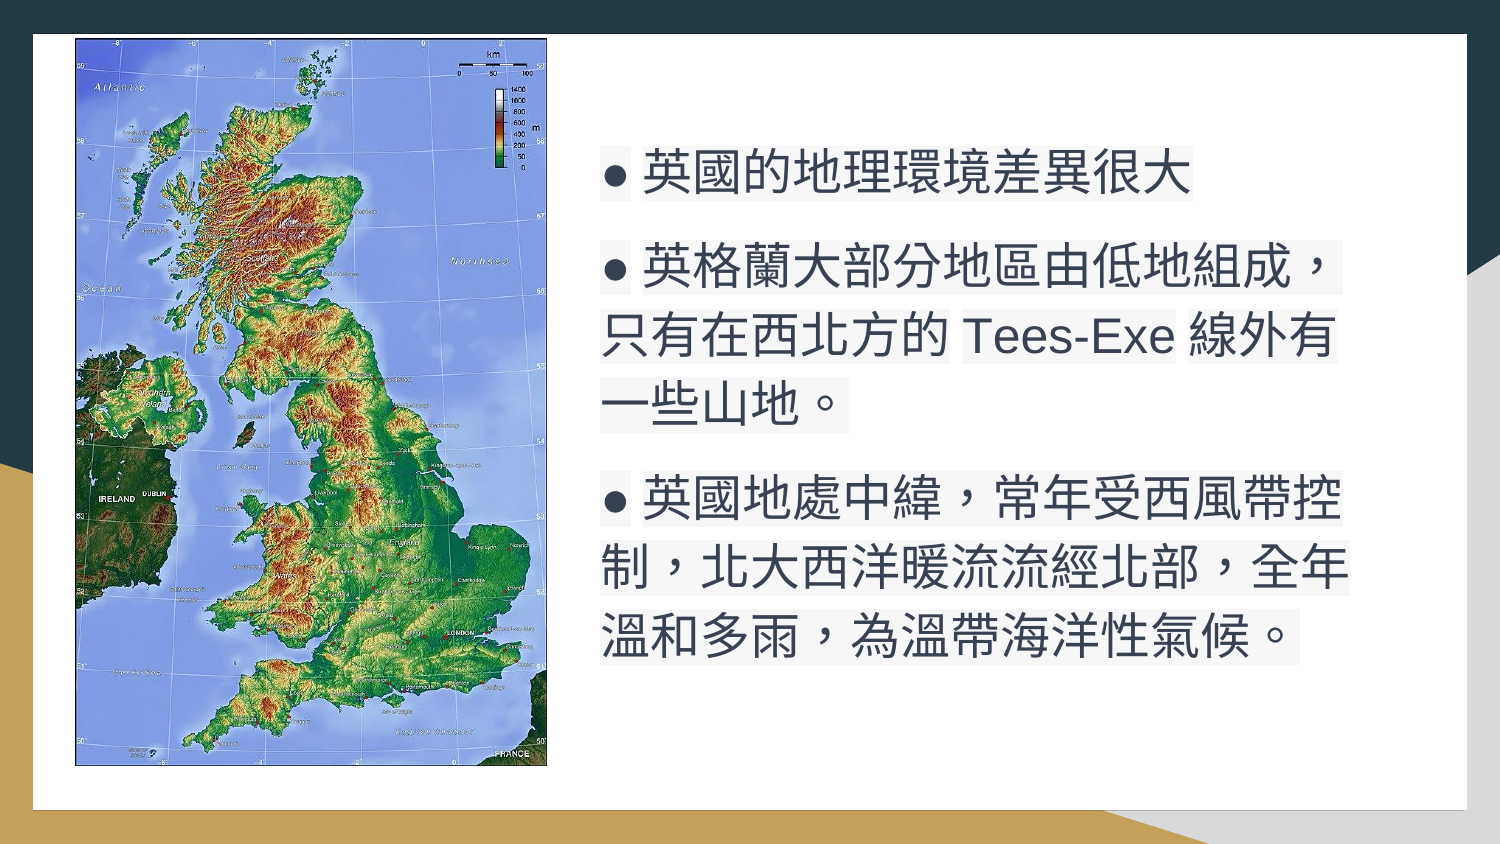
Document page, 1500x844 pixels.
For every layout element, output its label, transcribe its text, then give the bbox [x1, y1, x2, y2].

picture [75, 38, 547, 766]
list ●英國的地理環境差異很大 ●英格蘭大部分地區由低地組成，只有在西北方的Tees-Exe線外有一些山地。 ●英國地處中緯，常年受西風帶控制，北大西洋暖流流經北部，全年溫和多雨，為溫帶海洋性氣候。 [585, 116, 1366, 688]
